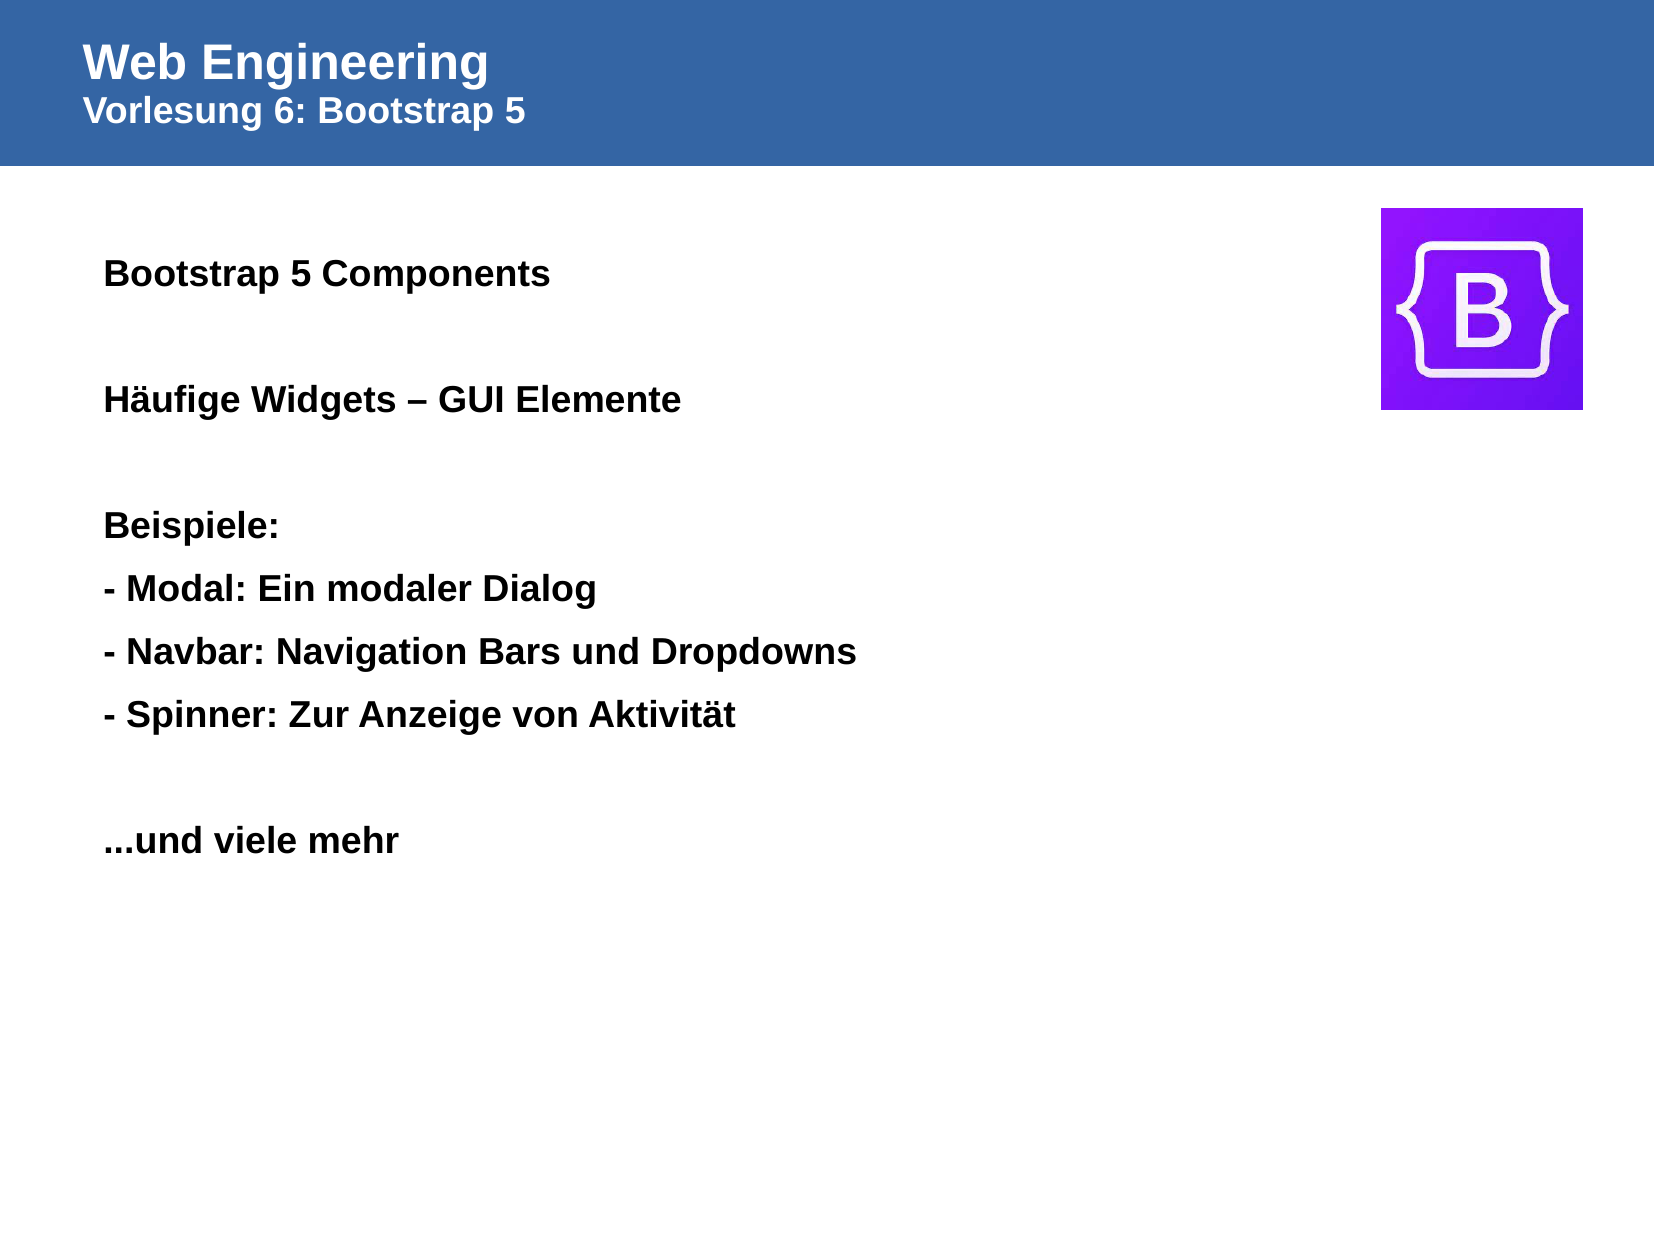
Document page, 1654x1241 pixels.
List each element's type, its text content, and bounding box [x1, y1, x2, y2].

title Web Engineering Vorlesung 6: Bootstrap 5 [82, 0, 1571, 166]
text_box Bootstrap 5 Components Häufige Widgets – GUI Elemente Beispiele: - Modal: Ein modaler Dialog - Navbar: Navigation Bars und Dropdowns - Spinner: Zur Anzeige von Aktivität ...und viele mehr [88, 224, 1595, 1241]
picture [1381, 208, 1583, 410]
